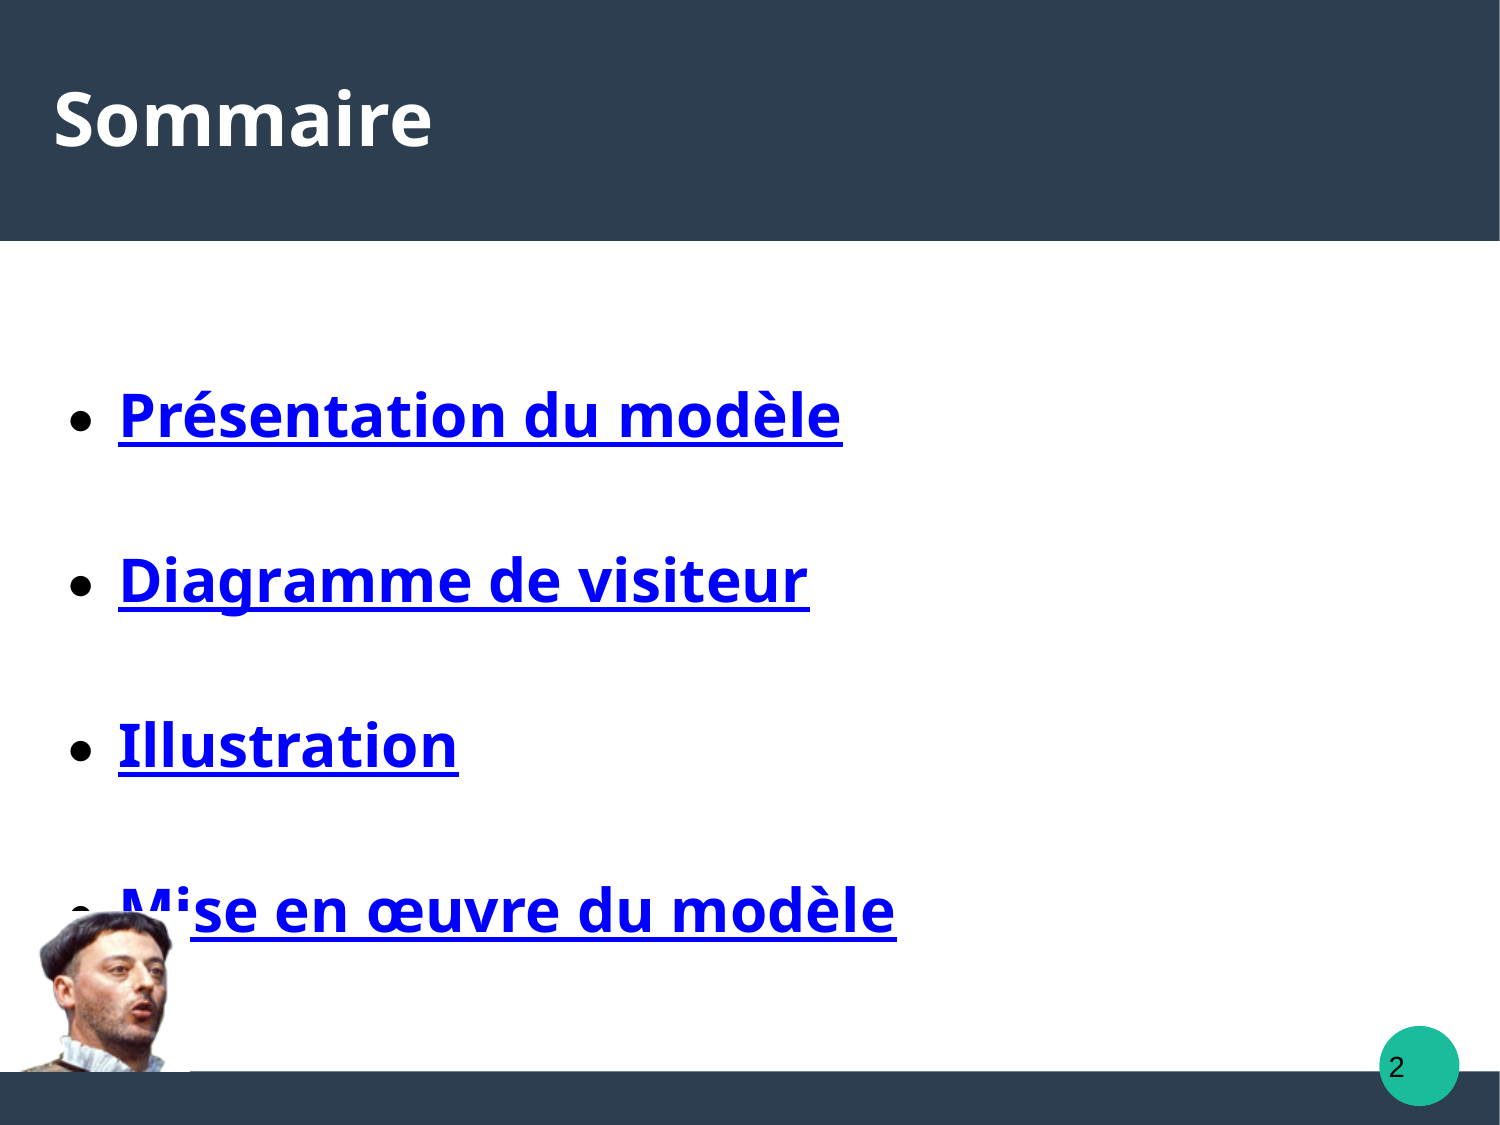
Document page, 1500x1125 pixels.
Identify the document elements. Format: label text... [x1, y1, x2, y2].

slide_number <number> [1373, 1022, 1464, 1109]
text_box Sommaire [53, 44, 1447, 188]
picture [0, 911, 190, 1072]
text_box Présentation du modèle Diagramme de visiteur Illustration Mise en œuvre du modèle [53, 294, 1447, 1045]
